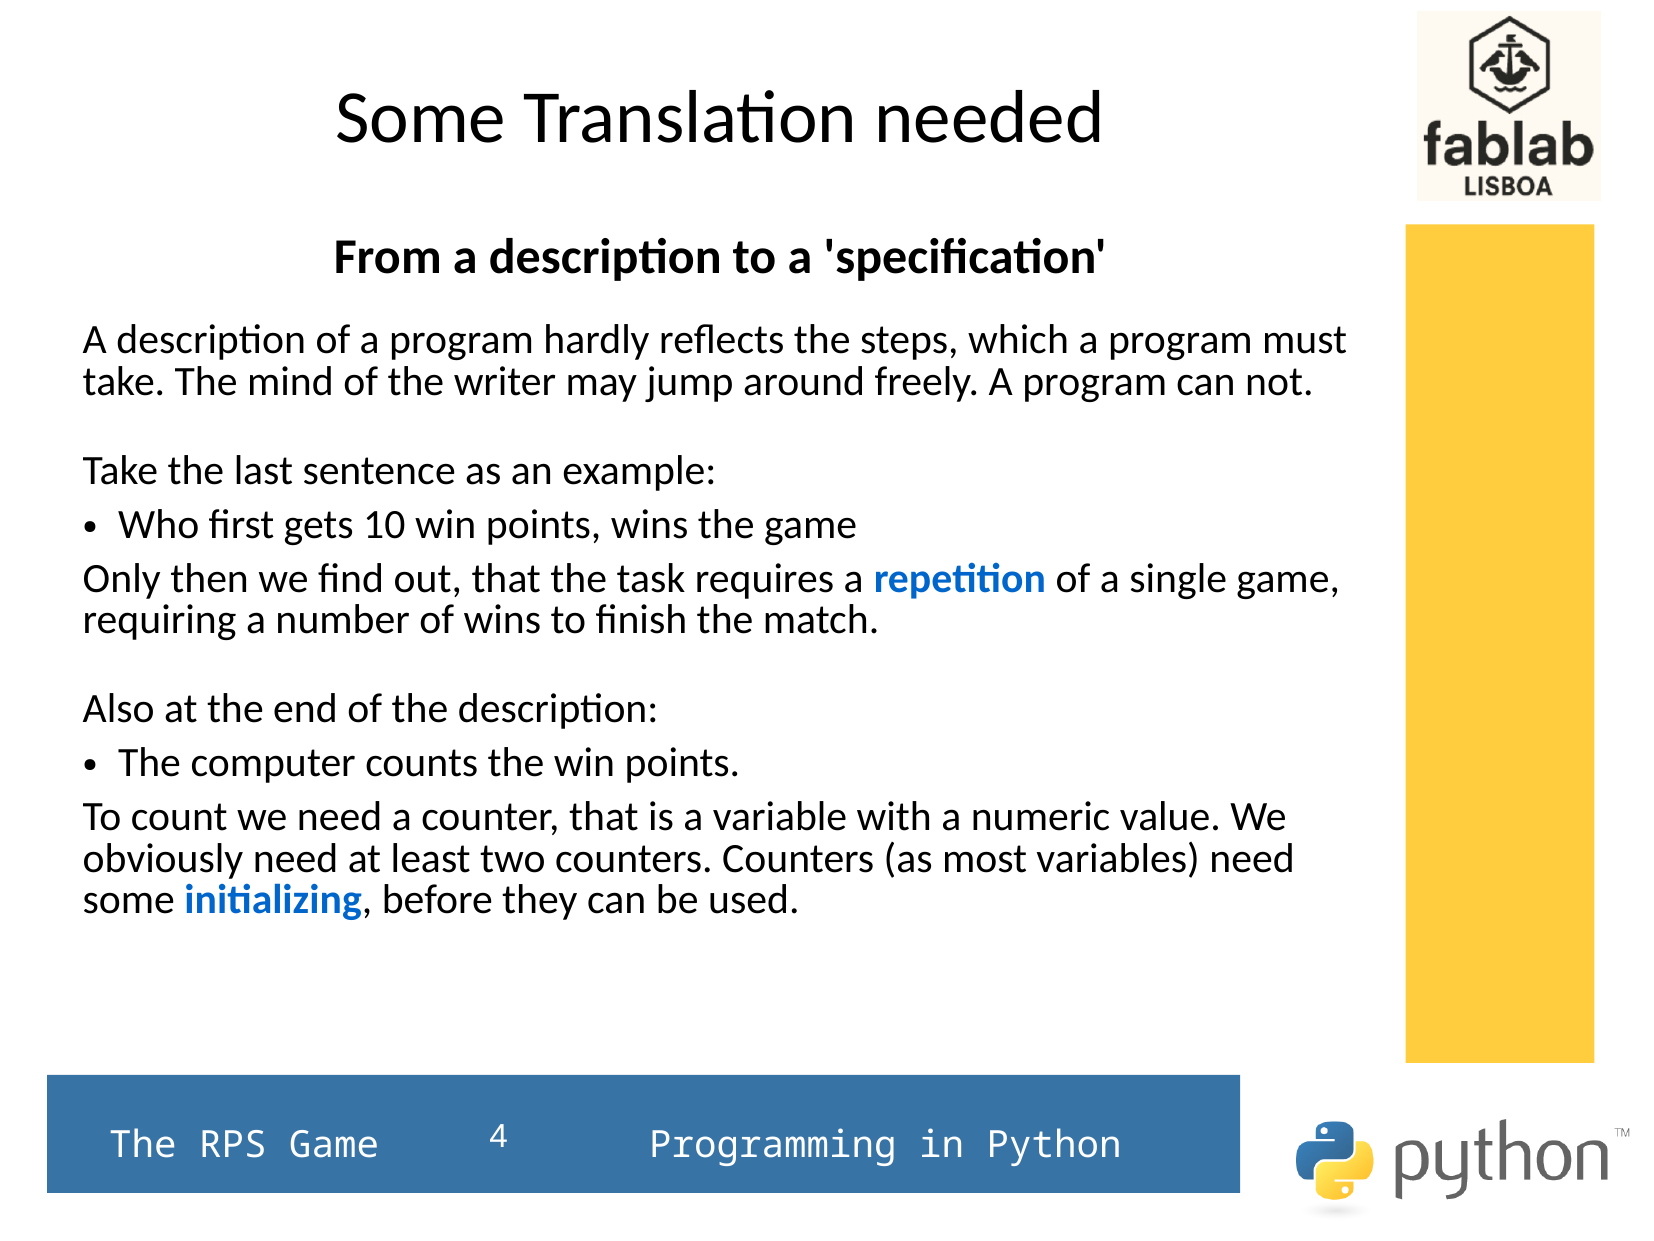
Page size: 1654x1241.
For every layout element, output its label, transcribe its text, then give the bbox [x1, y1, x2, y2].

text_box [1405, 224, 1595, 1063]
subtitle From a description to a 'specification' A description of a program hardly reflects the steps, which a program must take. The mind of the writer may jump around freely. A program can not. Take the last sentence as an example: Who first gets 10 win points, wins the game Only then we find out, that the task requires a repetition of a single game, requiring a number of wins to finish the match. Also at the end of the description: The computer counts the win points. To count we need a counter, that is a variable with a numeric value. We obviously need at least two counters. Counters (as most variables) need some initializing, before they can be used. [82, 236, 1359, 1034]
picture [1417, 11, 1601, 201]
text_box [47, 1074, 1241, 1193]
title Some Translation needed [82, 49, 1358, 198]
text_box The RPS Game Programming in Python [94, 1110, 1182, 1213]
picture [1240, 1098, 1654, 1241]
